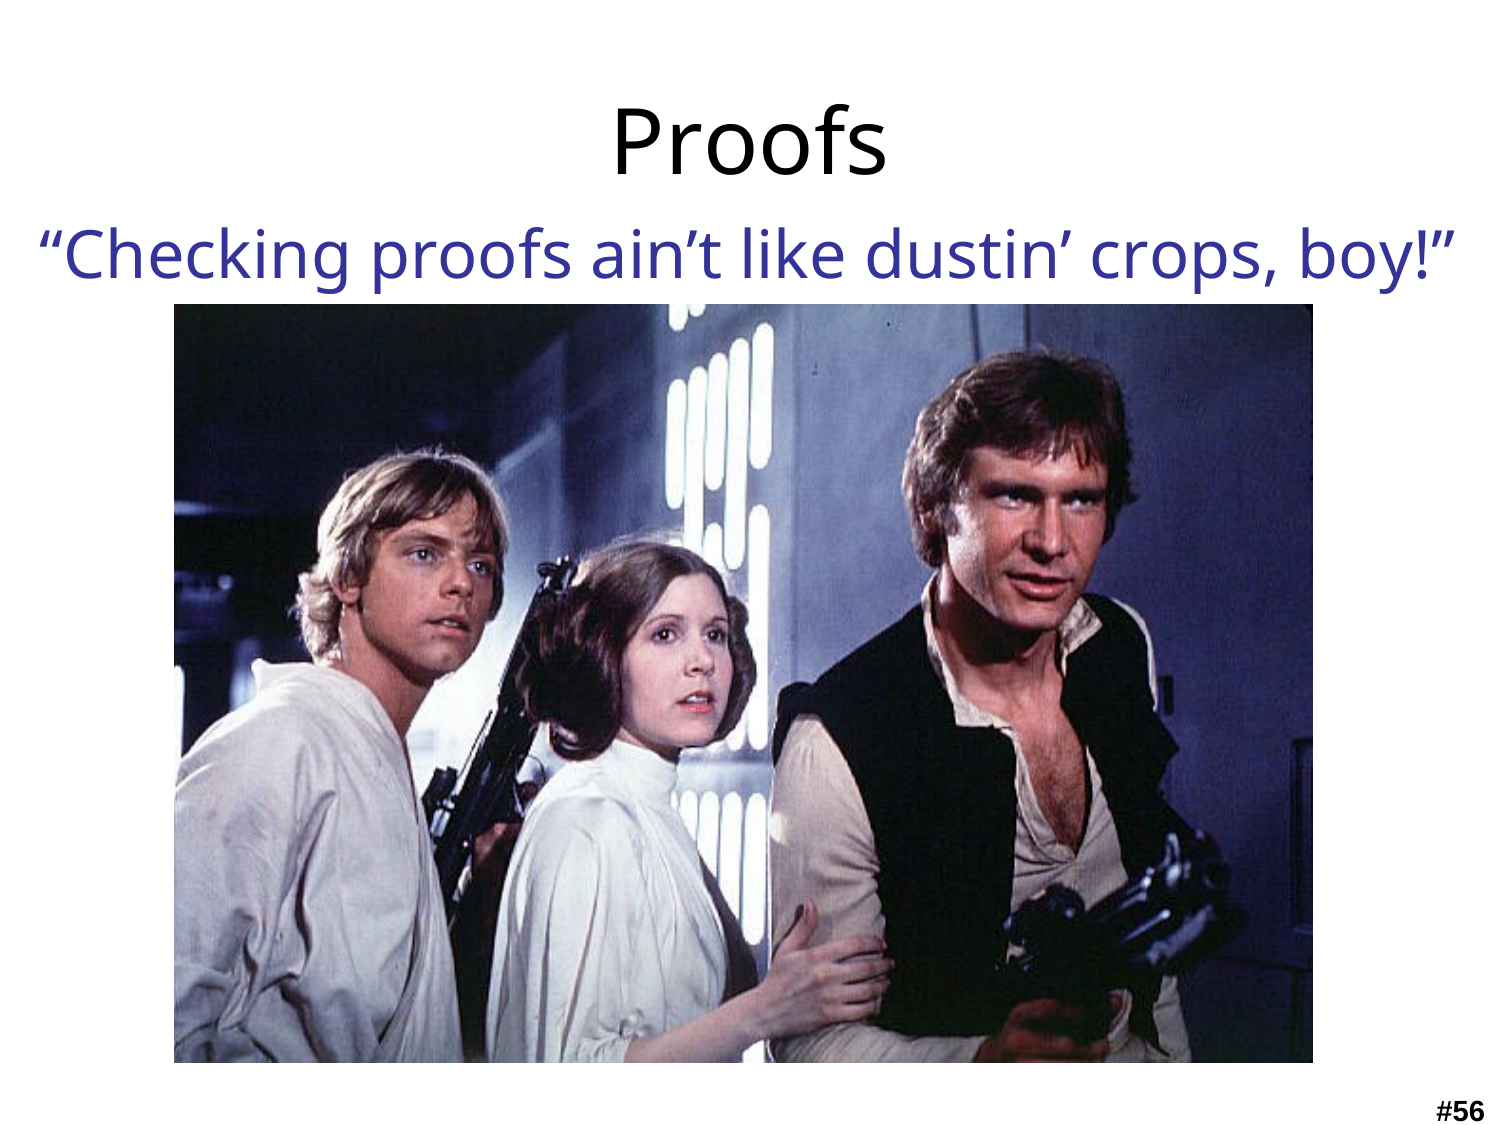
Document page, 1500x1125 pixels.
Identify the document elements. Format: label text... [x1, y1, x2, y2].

title Proofs [24, 45, 1476, 199]
picture [174, 304, 1313, 1063]
list “Checking proofs ain’t like dustin’ crops, boy!” [24, 199, 1476, 1038]
